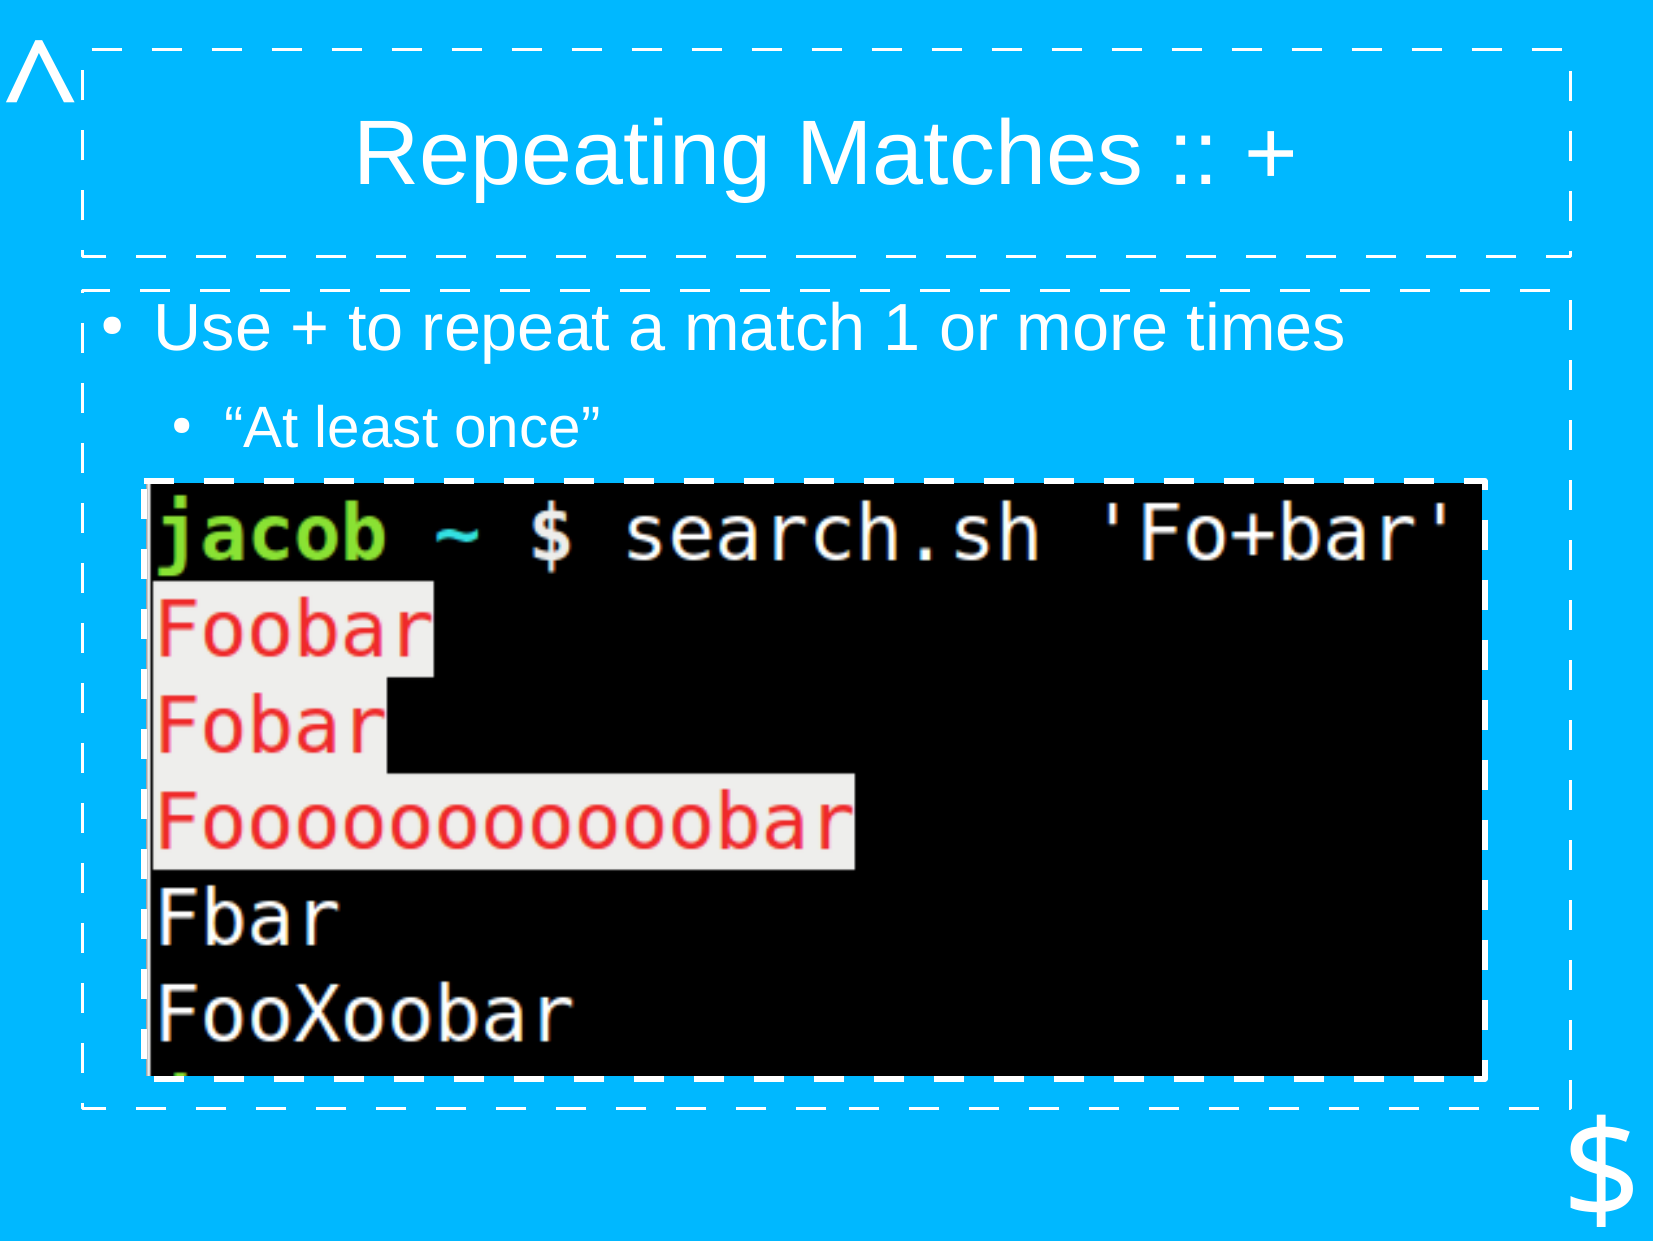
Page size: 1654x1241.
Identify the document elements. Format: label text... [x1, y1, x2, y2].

picture [146, 483, 1482, 1076]
title Repeating Matches :: + [82, 49, 1571, 257]
list Use + to repeat a match 1 or more times “At least once” [82, 290, 1571, 1109]
